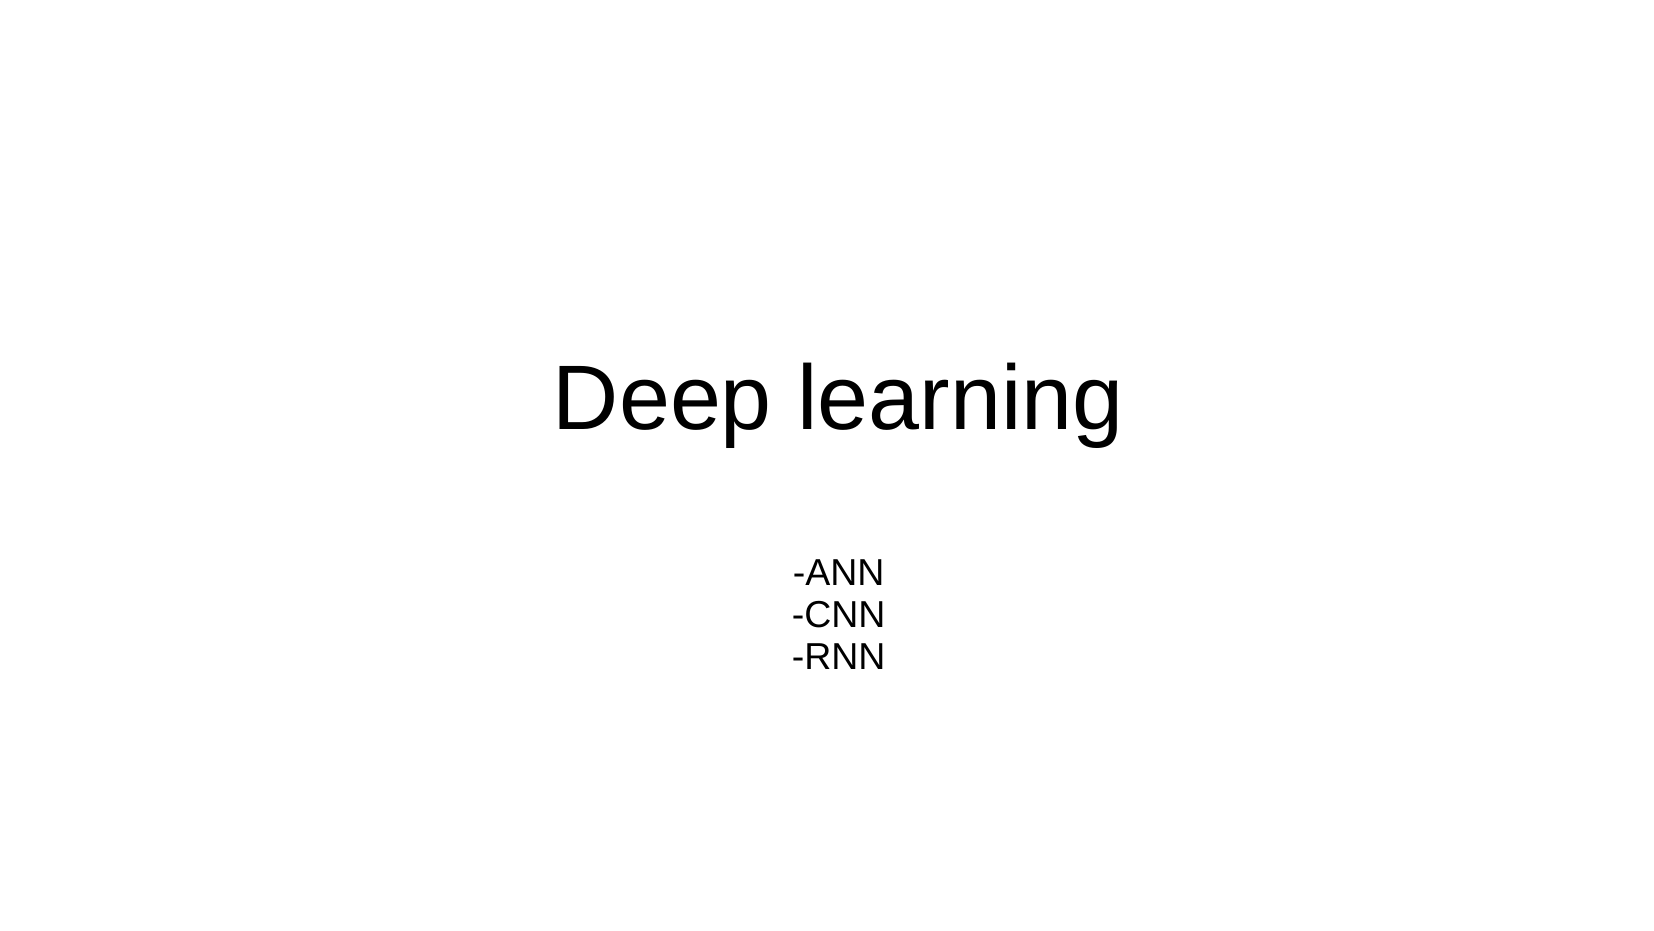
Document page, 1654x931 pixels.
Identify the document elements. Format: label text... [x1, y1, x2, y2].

title Deep learning -ANN -CNN -RNN [94, 346, 1583, 678]
